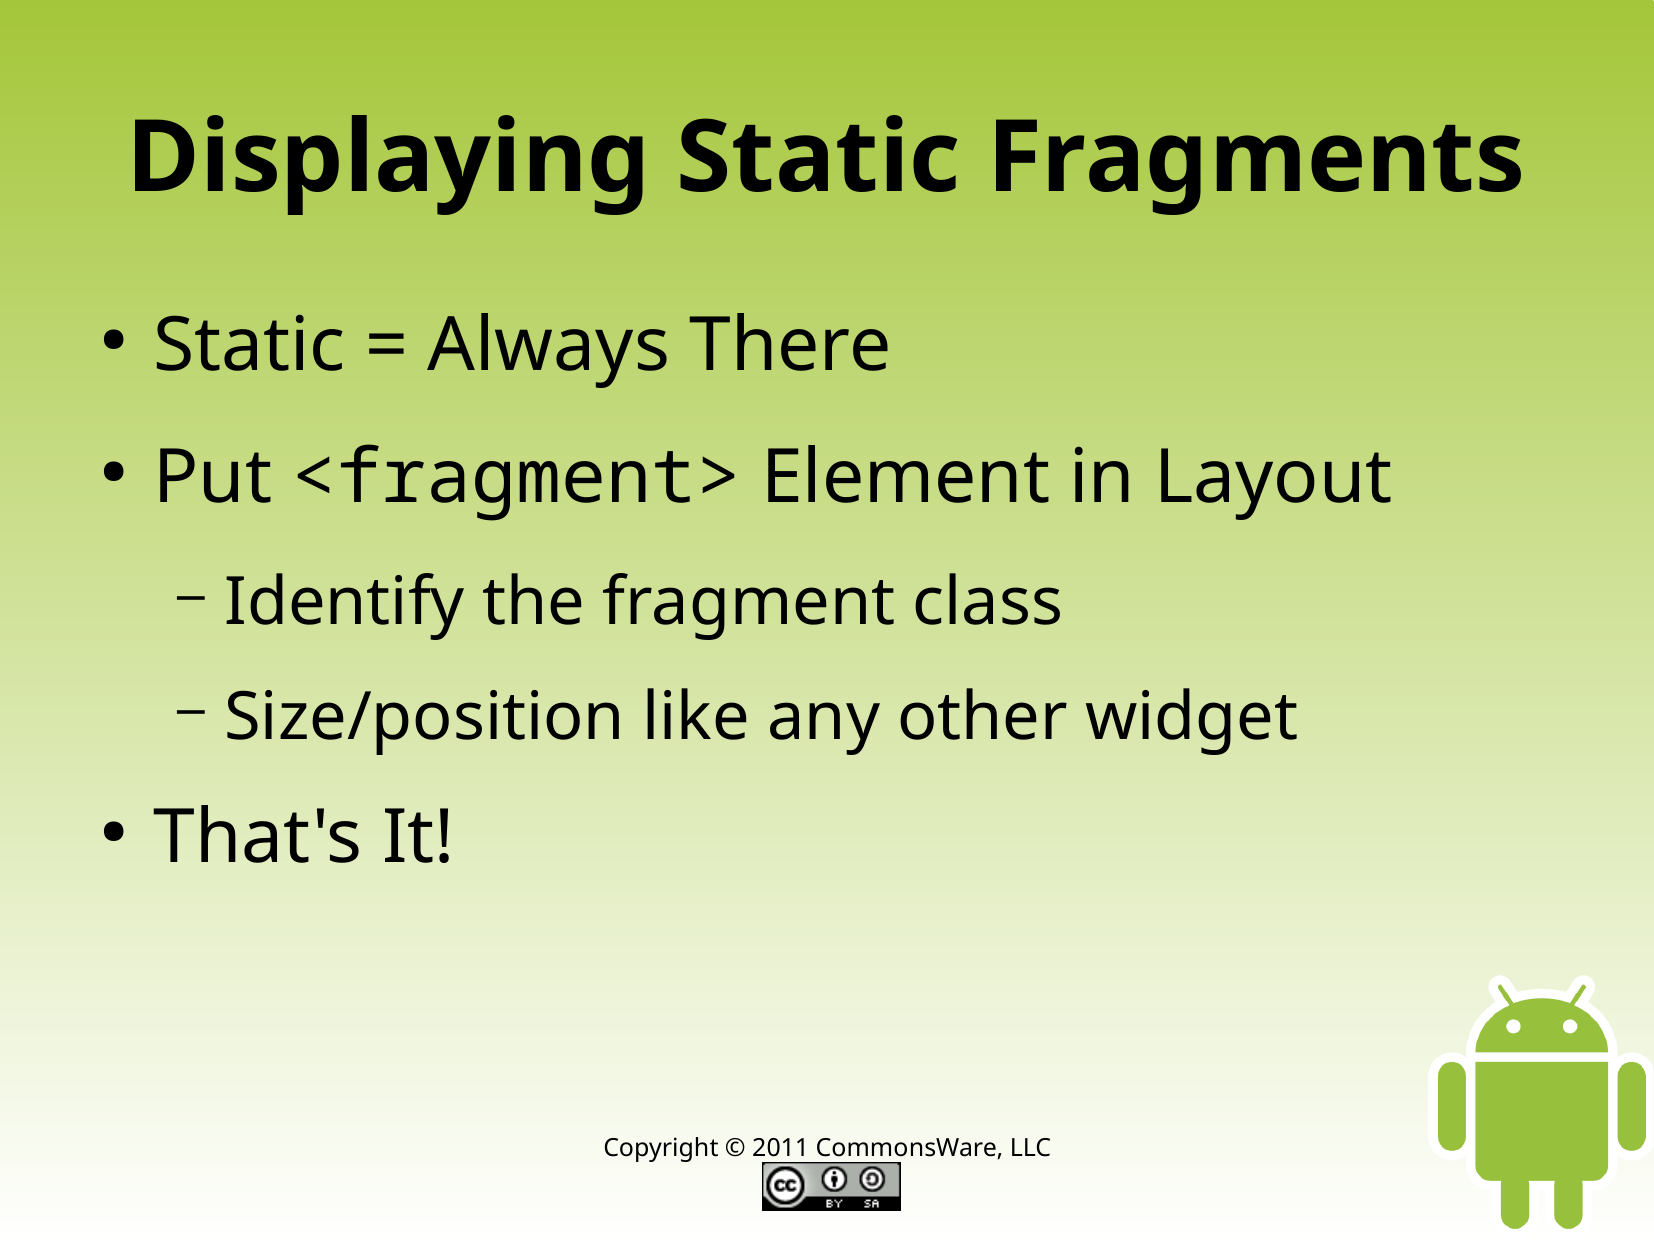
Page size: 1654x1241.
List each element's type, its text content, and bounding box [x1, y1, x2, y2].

picture [1428, 975, 1654, 1238]
list Static = Always There Put <fragment> Element in Layout Identify the fragment class Size/position like any other widget That's It! [82, 290, 1571, 1109]
title Displaying Static Fragments [82, 49, 1571, 257]
picture [762, 1162, 901, 1211]
